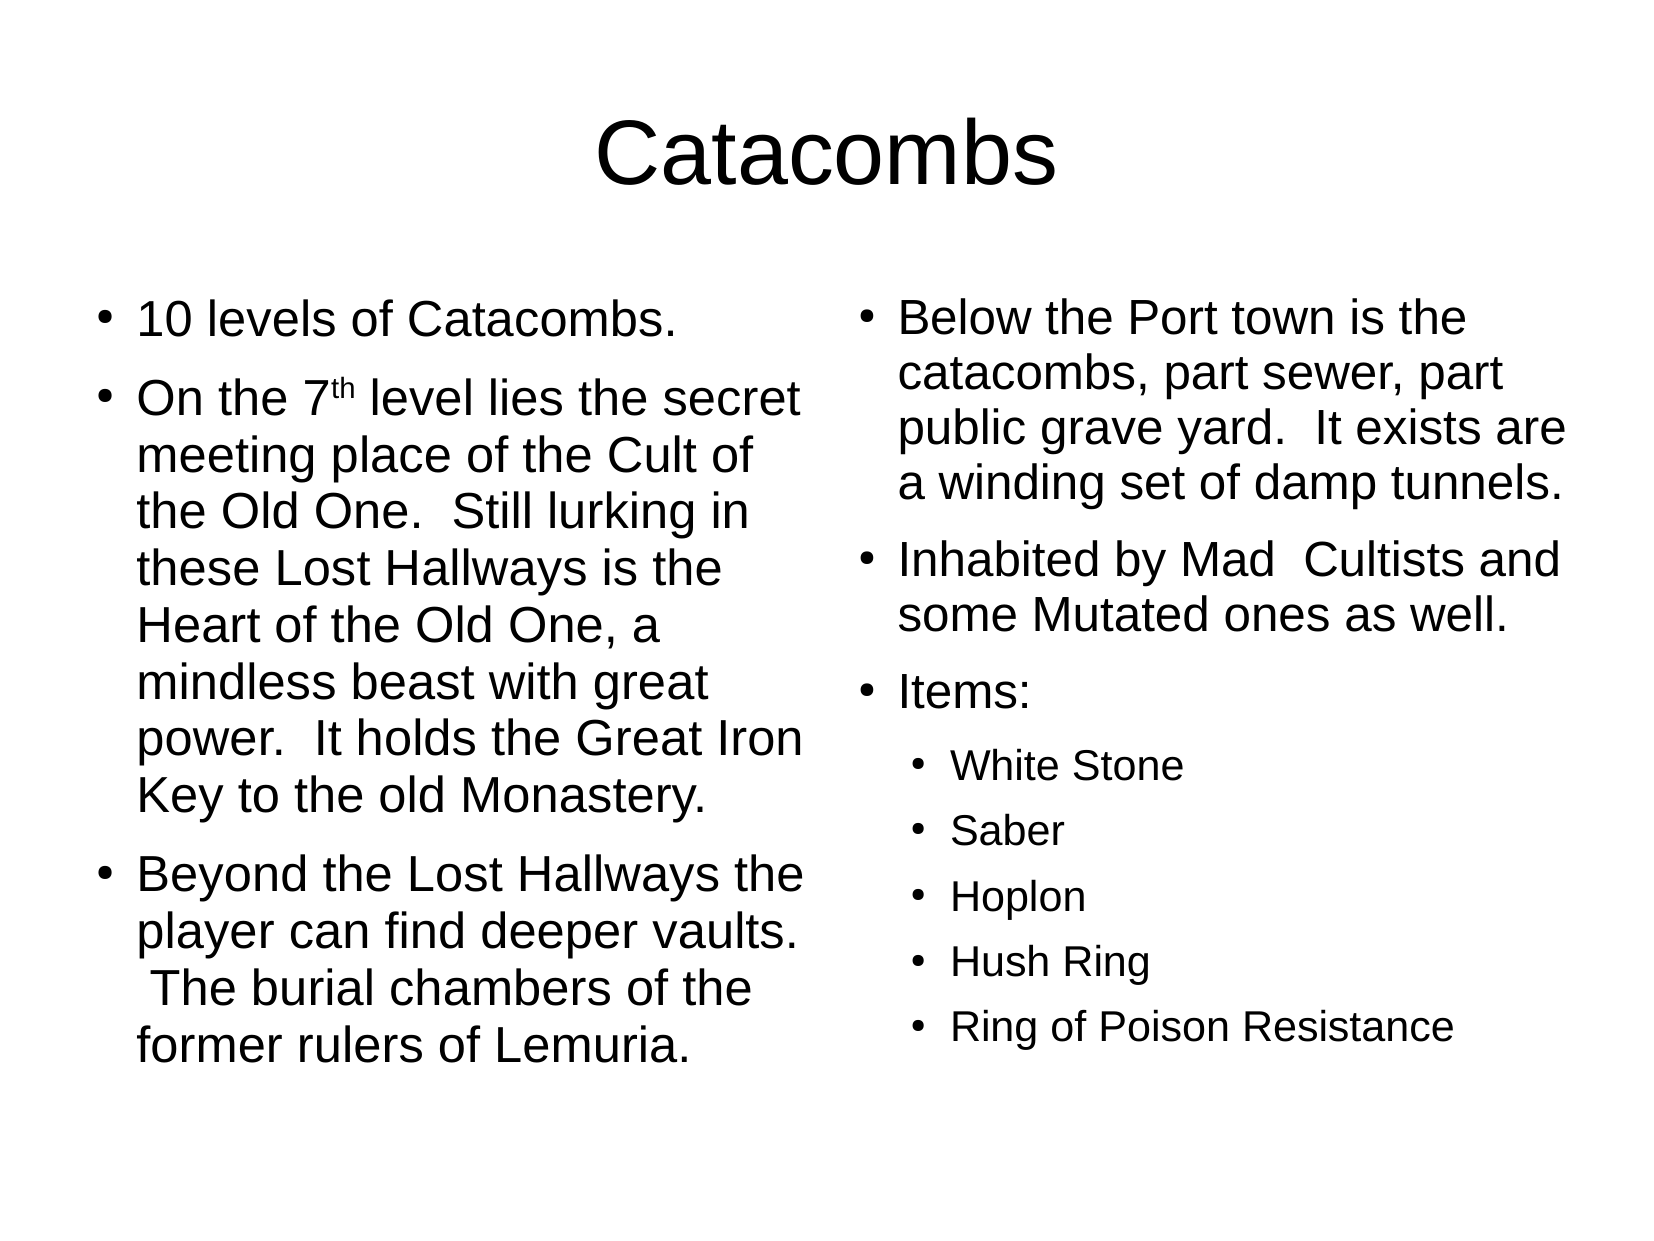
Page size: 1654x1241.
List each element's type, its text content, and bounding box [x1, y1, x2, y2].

list Below the Port town is the catacombs, part sewer, part public grave yard. It exists are a winding set of damp tunnels. Inhabited by Mad Cultists and some Mutated ones as well. Items: White Stone Saber Hoplon Hush Ring Ring of Poison Resistance [845, 290, 1572, 1109]
title Catacombs [82, 56, 1571, 250]
list 10 levels of Catacombs. On the 7th level lies the secret meeting place of the Cult of the Old One. Still lurking in these Lost Hallways is the Heart of the Old One, a mindless beast with great power. It holds the Great Iron Key to the old Monastery. Beyond the Lost Hallways the player can find deeper vaults. The burial chambers of the former rulers of Lemuria. [82, 290, 809, 1109]
